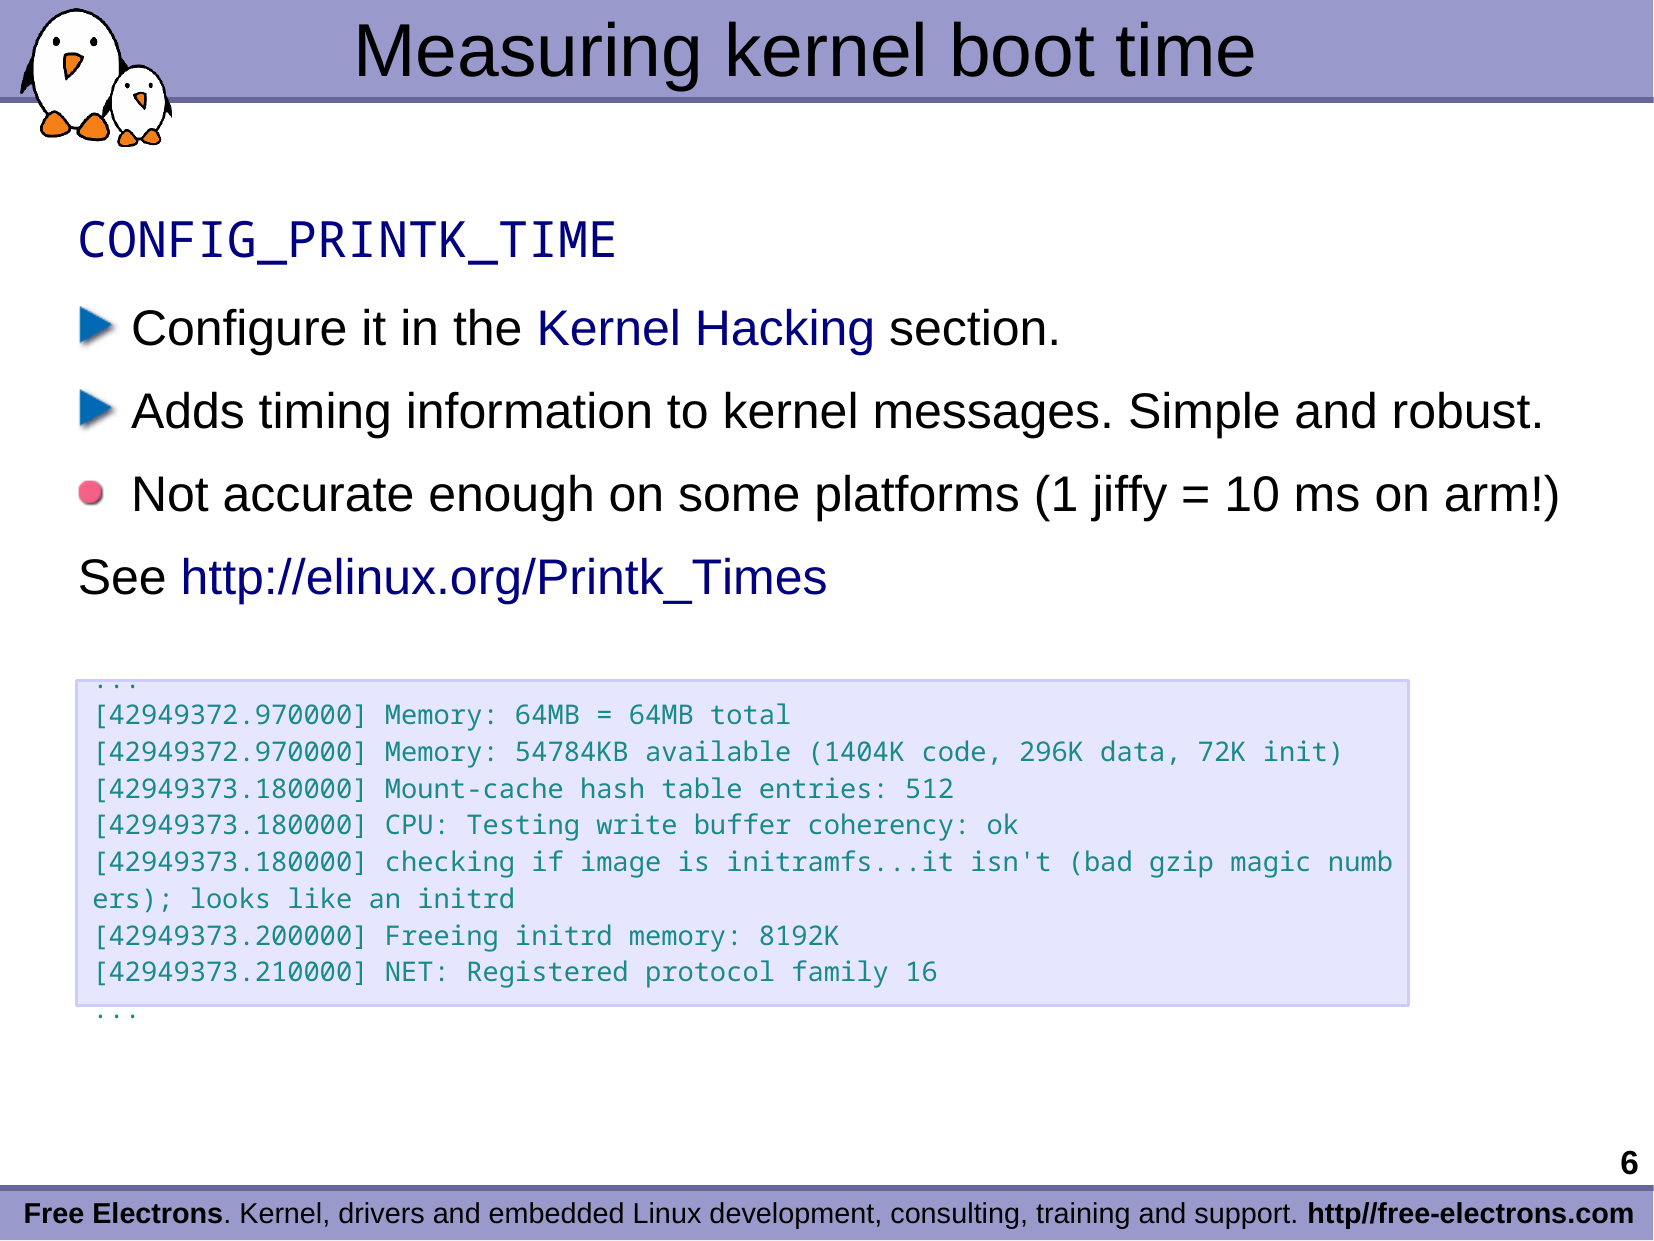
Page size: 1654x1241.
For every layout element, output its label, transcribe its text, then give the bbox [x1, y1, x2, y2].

list CONFIG_PRINTK_TIME Configure it in the Kernel Hacking section. Adds timing information to kernel messages. Simple and robust. Not accurate enough on some platforms (1 jiffy = 10 ms on arm!) See http://elinux.org/Printk_Times [60, 204, 1567, 1023]
picture [20, 8, 172, 147]
text_box ... [42949372.970000] Memory: 64MB = 64MB total [42949372.970000] Memory: 54784KB available (1404K code, 296K data, 72K init) [42949373.180000] Mount-cache hash table entries: 512 [42949373.180000] CPU: Testing write buffer coherency: ok [42949373.180000] checking if image is initramfs...it isn't (bad gzip magic numb ers); looks like an initrd [42949373.200000] Freeing initrd memory: 8192K [42949373.210000] NET: Registered protocol family 16 ... [76, 680, 1409, 1006]
title Measuring kernel boot time [60, 0, 1551, 100]
